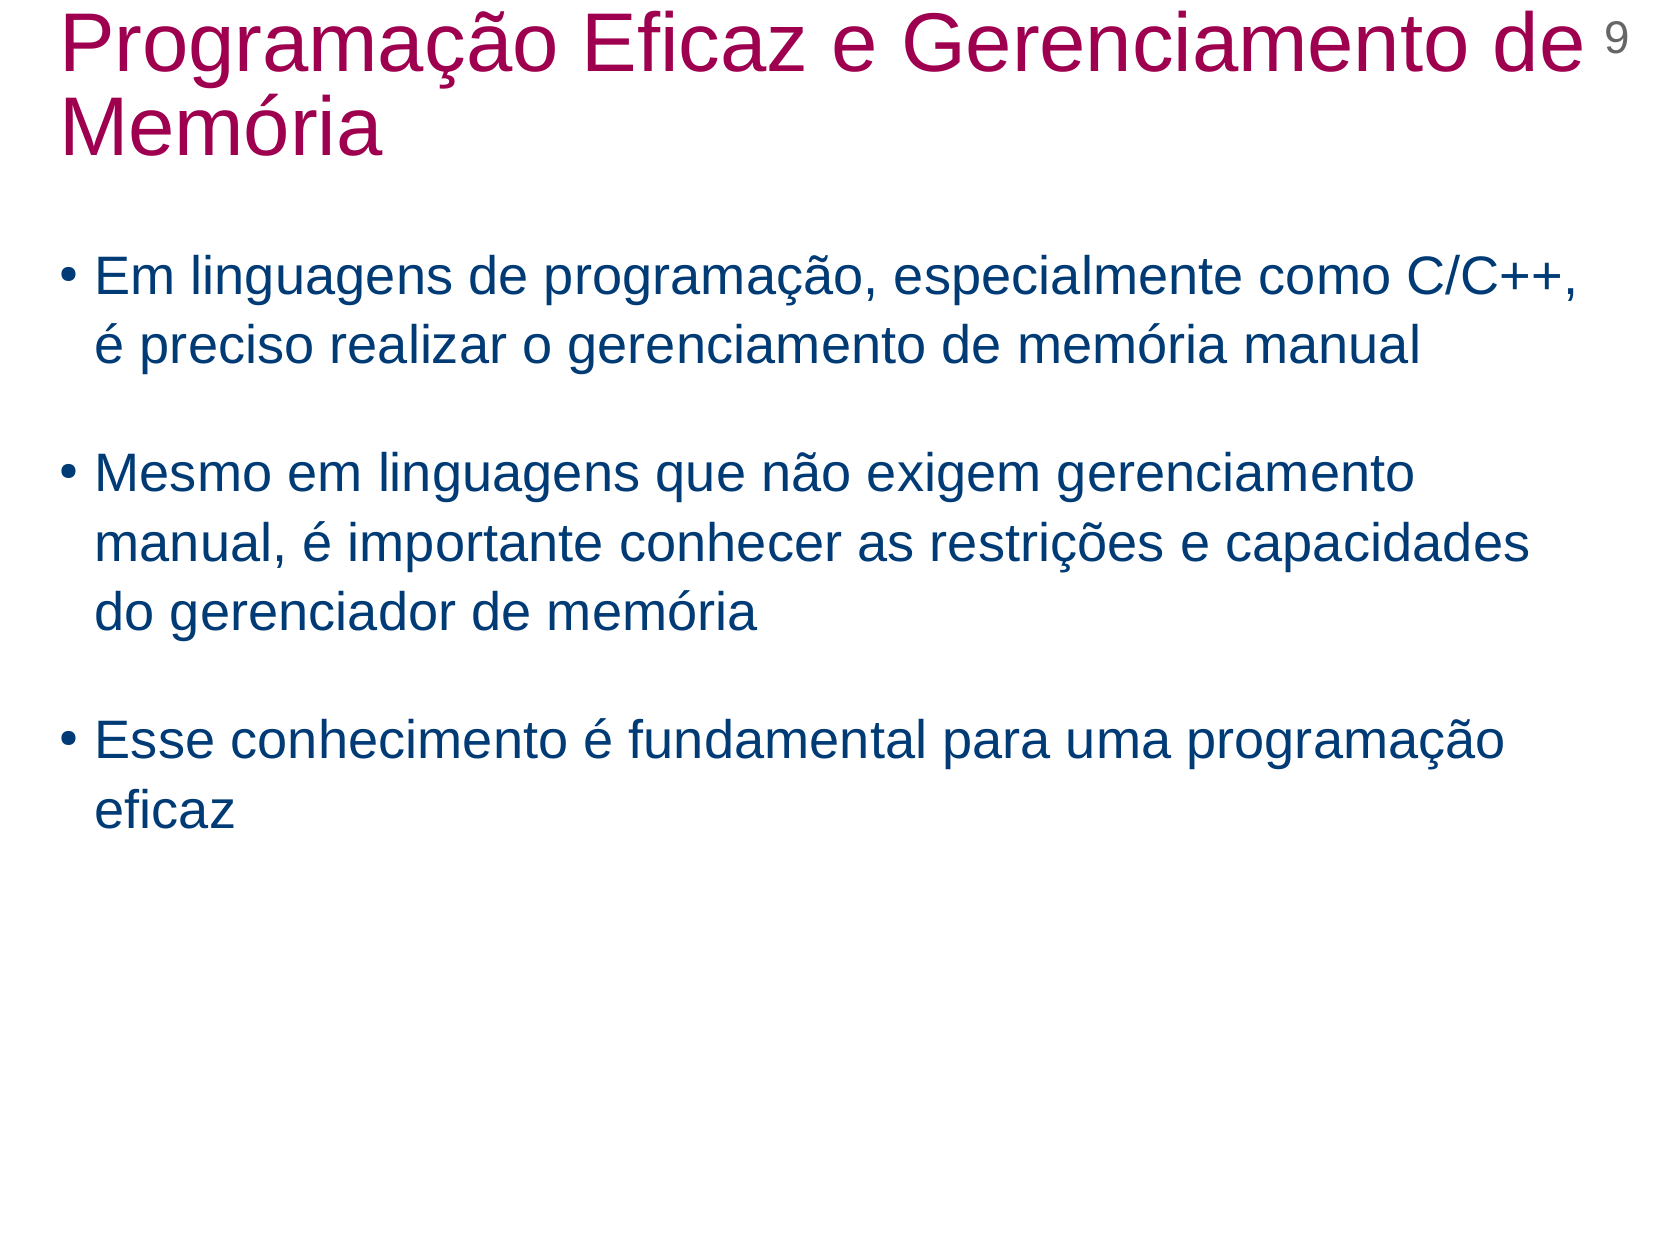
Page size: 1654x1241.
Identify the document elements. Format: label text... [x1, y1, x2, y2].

title Programação Eficaz e Gerenciamento de Memória [59, 4, 1595, 173]
list Em linguagens de programação, especialmente como C/C++, é preciso realizar o gerenciamento de memória manual Mesmo em linguagens que não exigem gerenciamento manual, é importante conhecer as restrições e capacidades do gerenciador de memória Esse conhecimento é fundamental para uma programação eficaz [59, 236, 1595, 1211]
